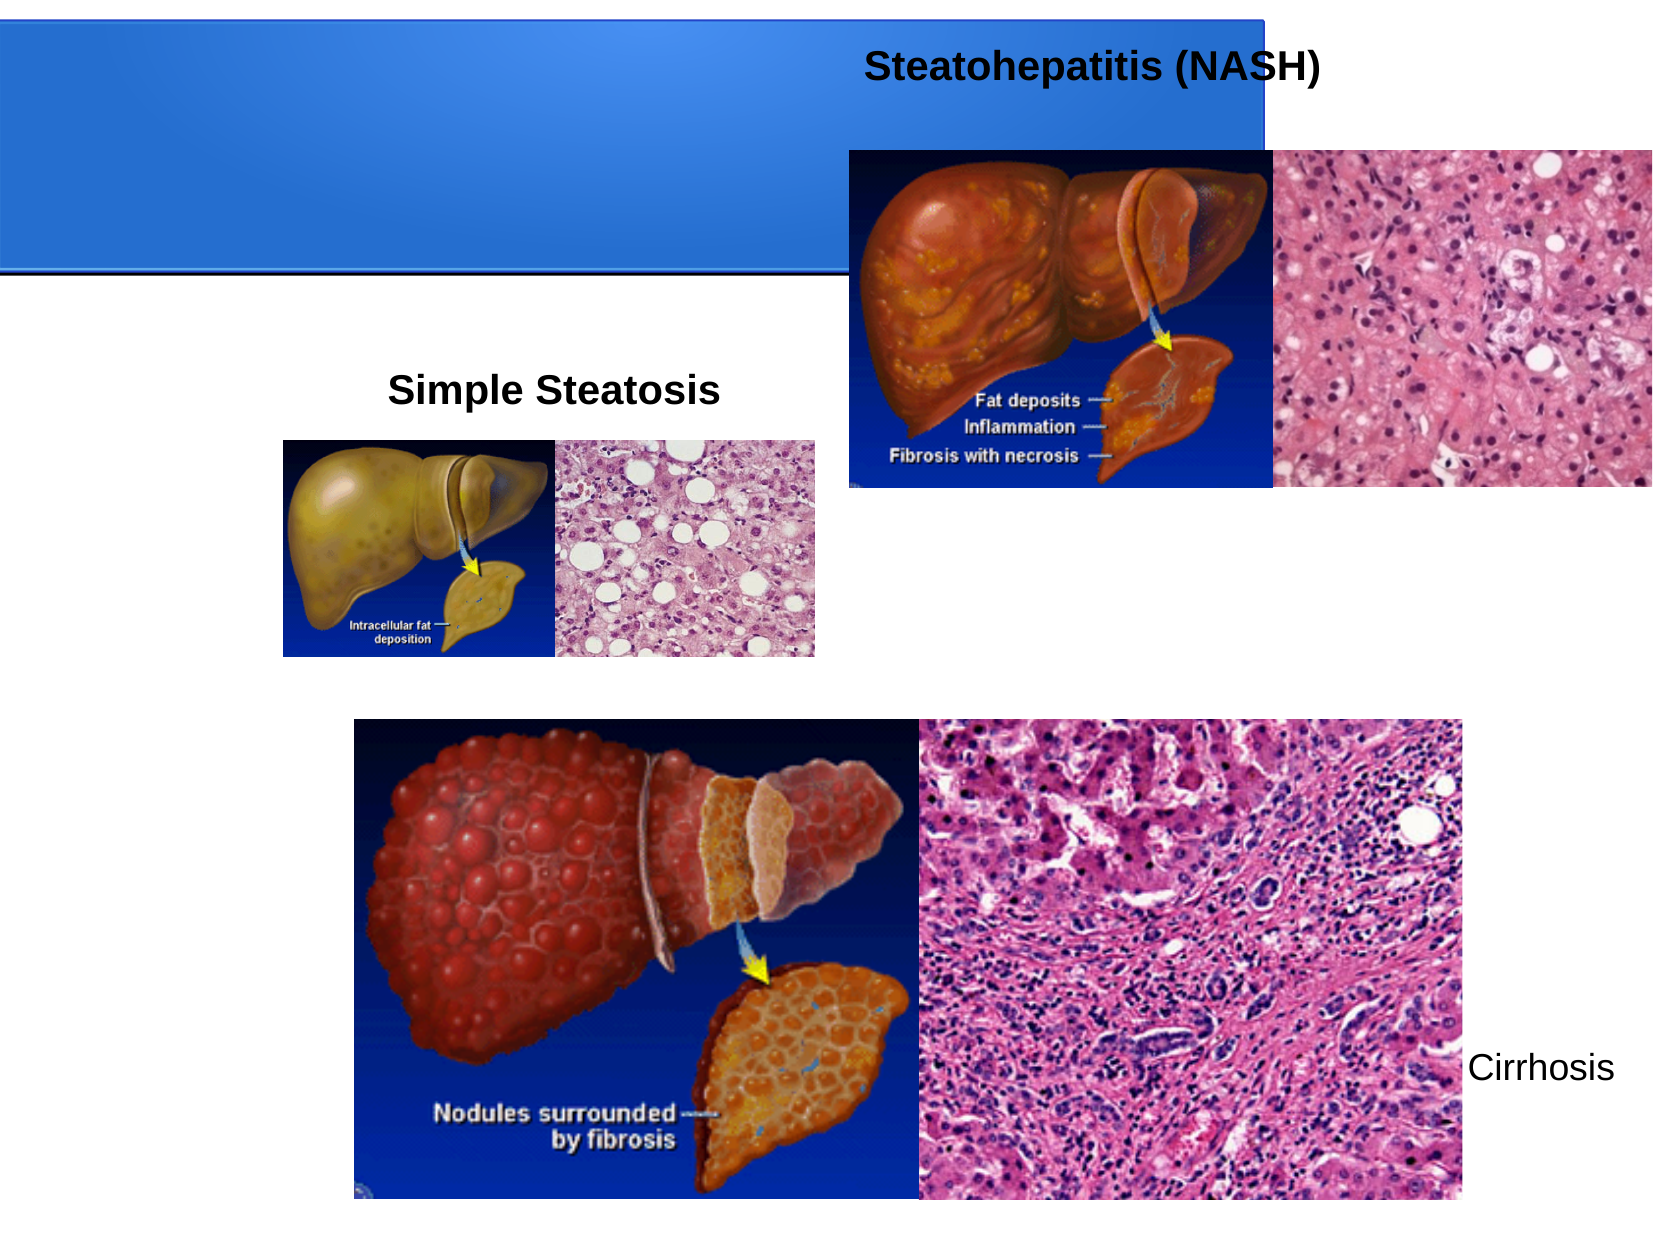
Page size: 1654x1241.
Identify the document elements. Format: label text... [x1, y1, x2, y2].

picture [354, 719, 1463, 1200]
text_box Steatohepatitis (NASH) [849, 31, 1654, 97]
picture [283, 440, 815, 657]
text_box Cirrhosis [1452, 1039, 1630, 1097]
picture [849, 150, 1653, 489]
text_box Simple Steatosis [372, 355, 737, 420]
